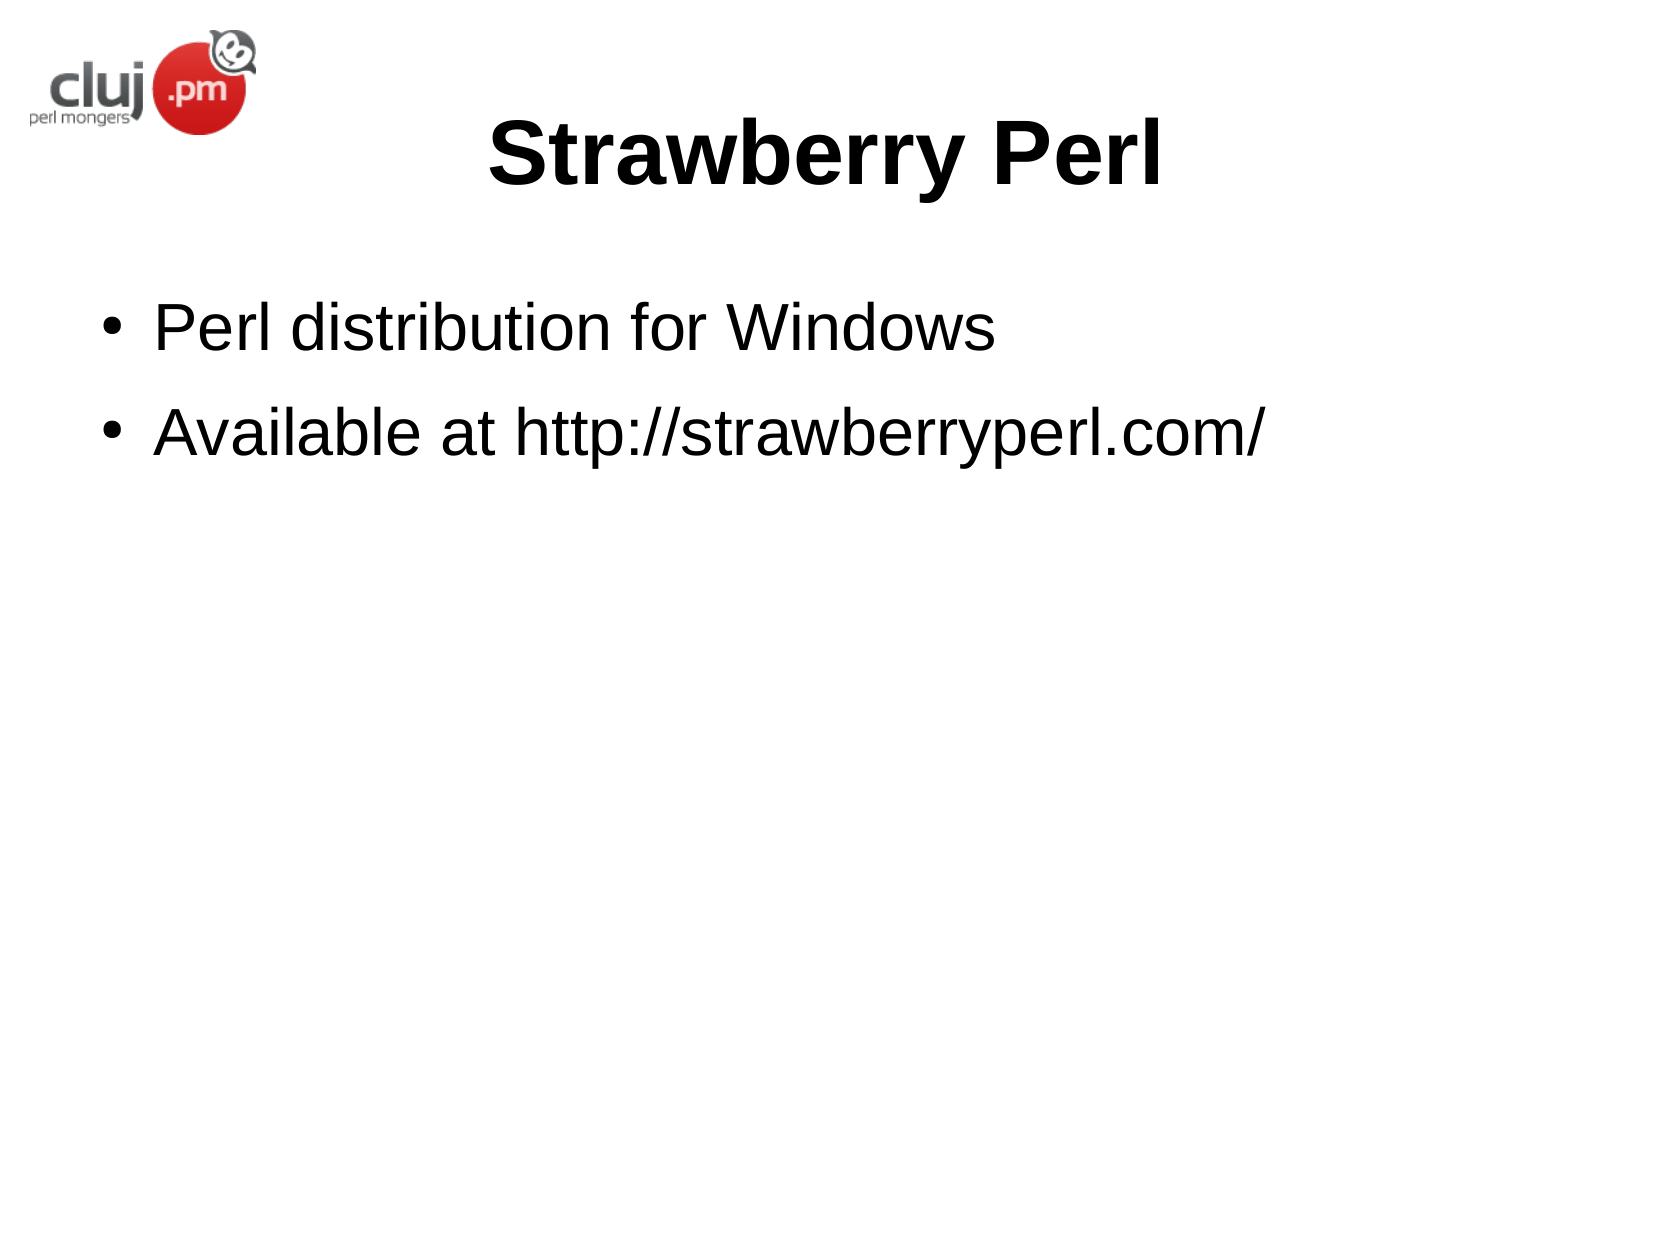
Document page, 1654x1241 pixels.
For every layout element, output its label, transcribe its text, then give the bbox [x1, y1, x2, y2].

title Strawberry Perl [82, 49, 1571, 257]
list Perl distribution for Windows Available at http://strawberryperl.com/ [82, 290, 1538, 1010]
picture [30, 30, 256, 135]
